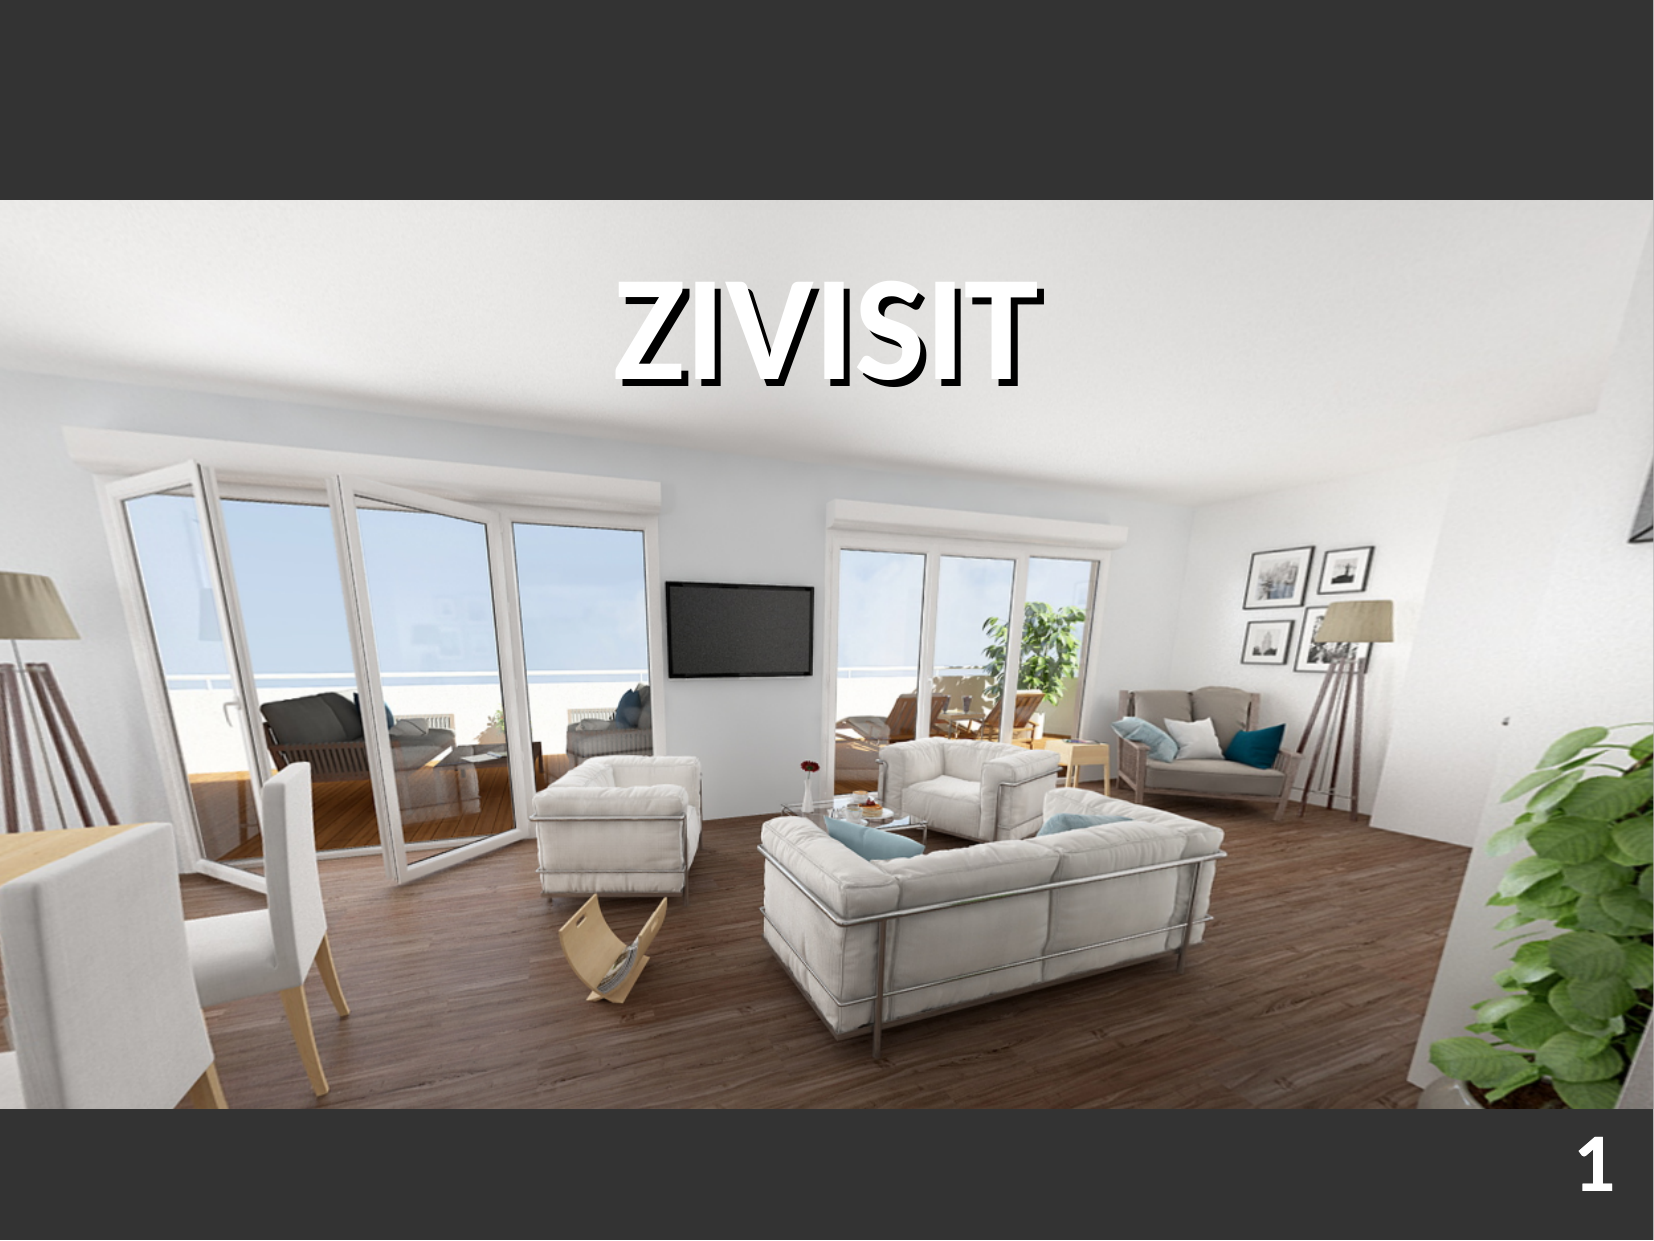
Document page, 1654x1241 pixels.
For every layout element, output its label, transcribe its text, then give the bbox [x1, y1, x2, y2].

picture [0, 824, 1654, 1109]
text_box 1 [1535, 1122, 1654, 1239]
picture [0, 200, 1654, 259]
text_box ZIVISIT [0, 259, 1654, 824]
